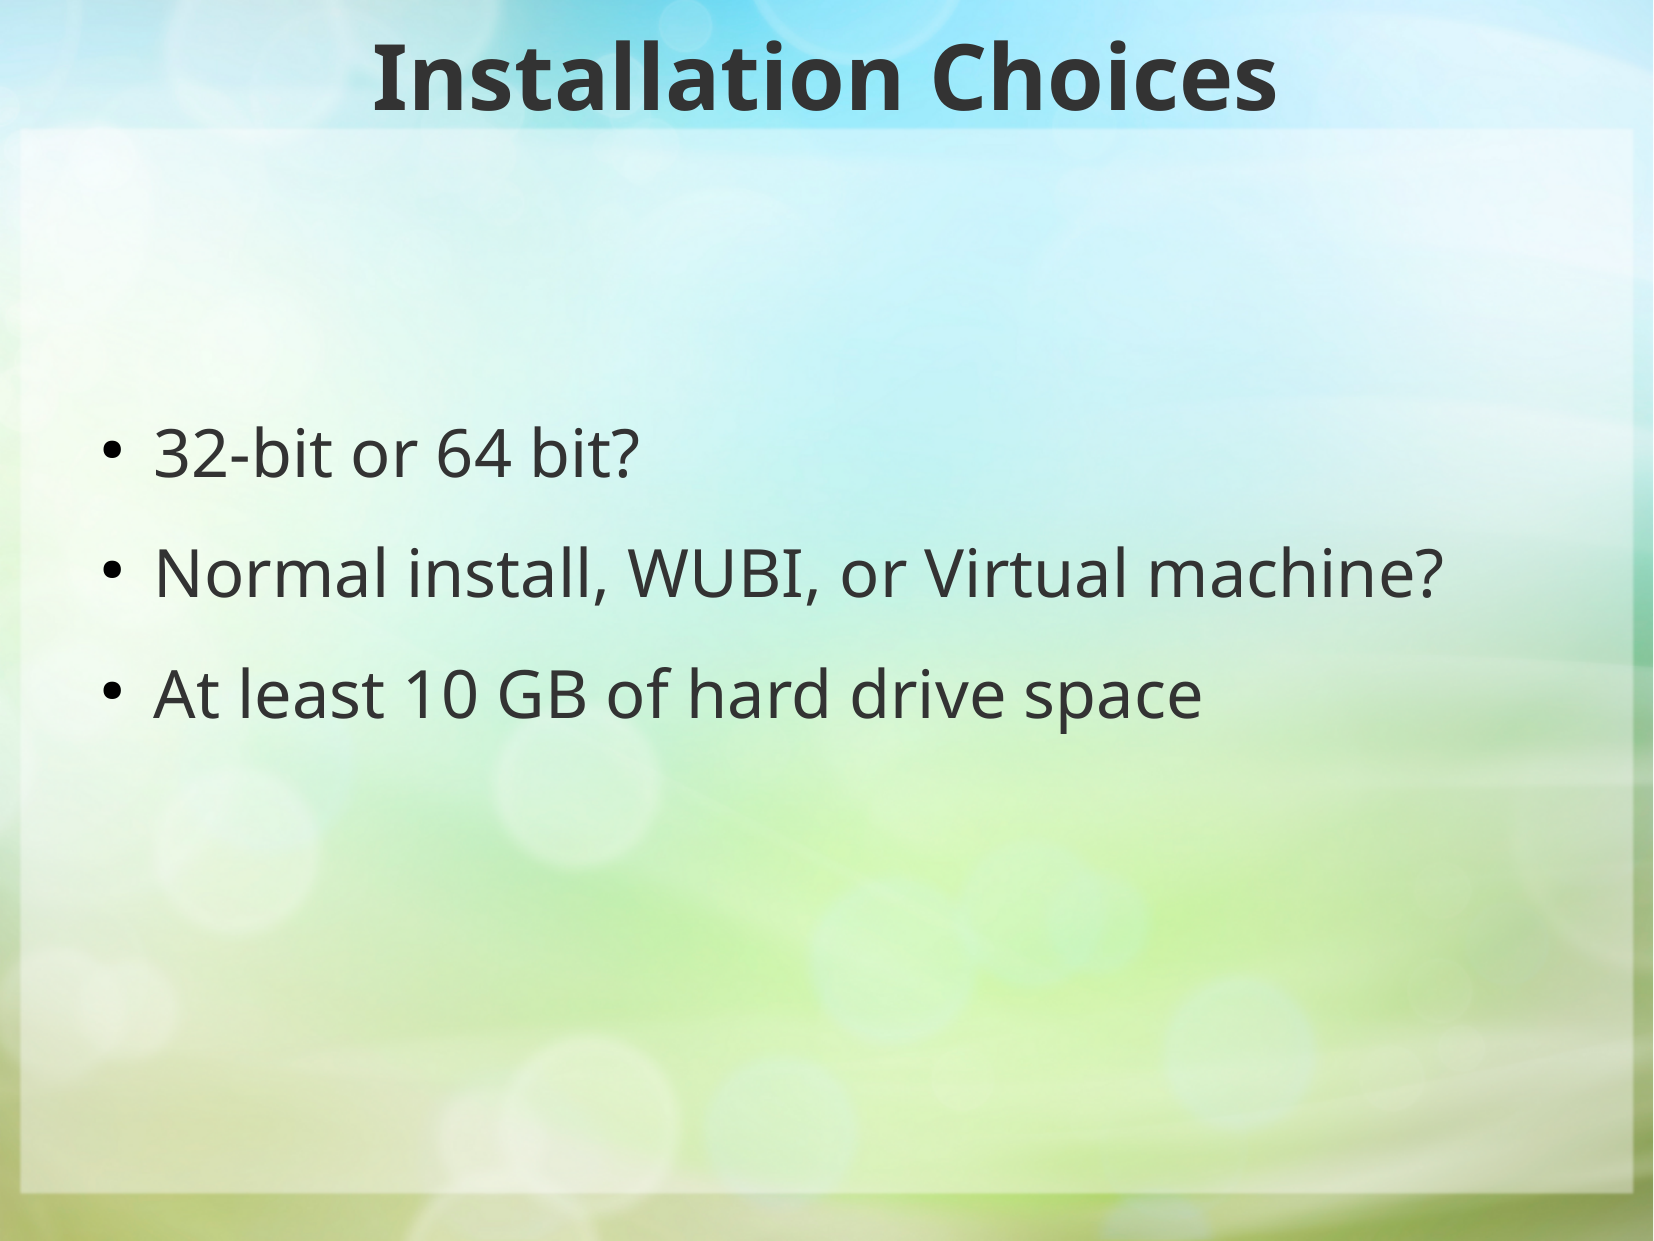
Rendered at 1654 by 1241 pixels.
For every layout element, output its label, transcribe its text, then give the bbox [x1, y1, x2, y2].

list 32-bit or 64 bit? Normal install, WUBI, or Virtual machine? At least 10 GB of hard drive space [82, 222, 1571, 1042]
picture [0, 0, 1654, 1241]
title Installation Choices [82, 0, 1571, 151]
